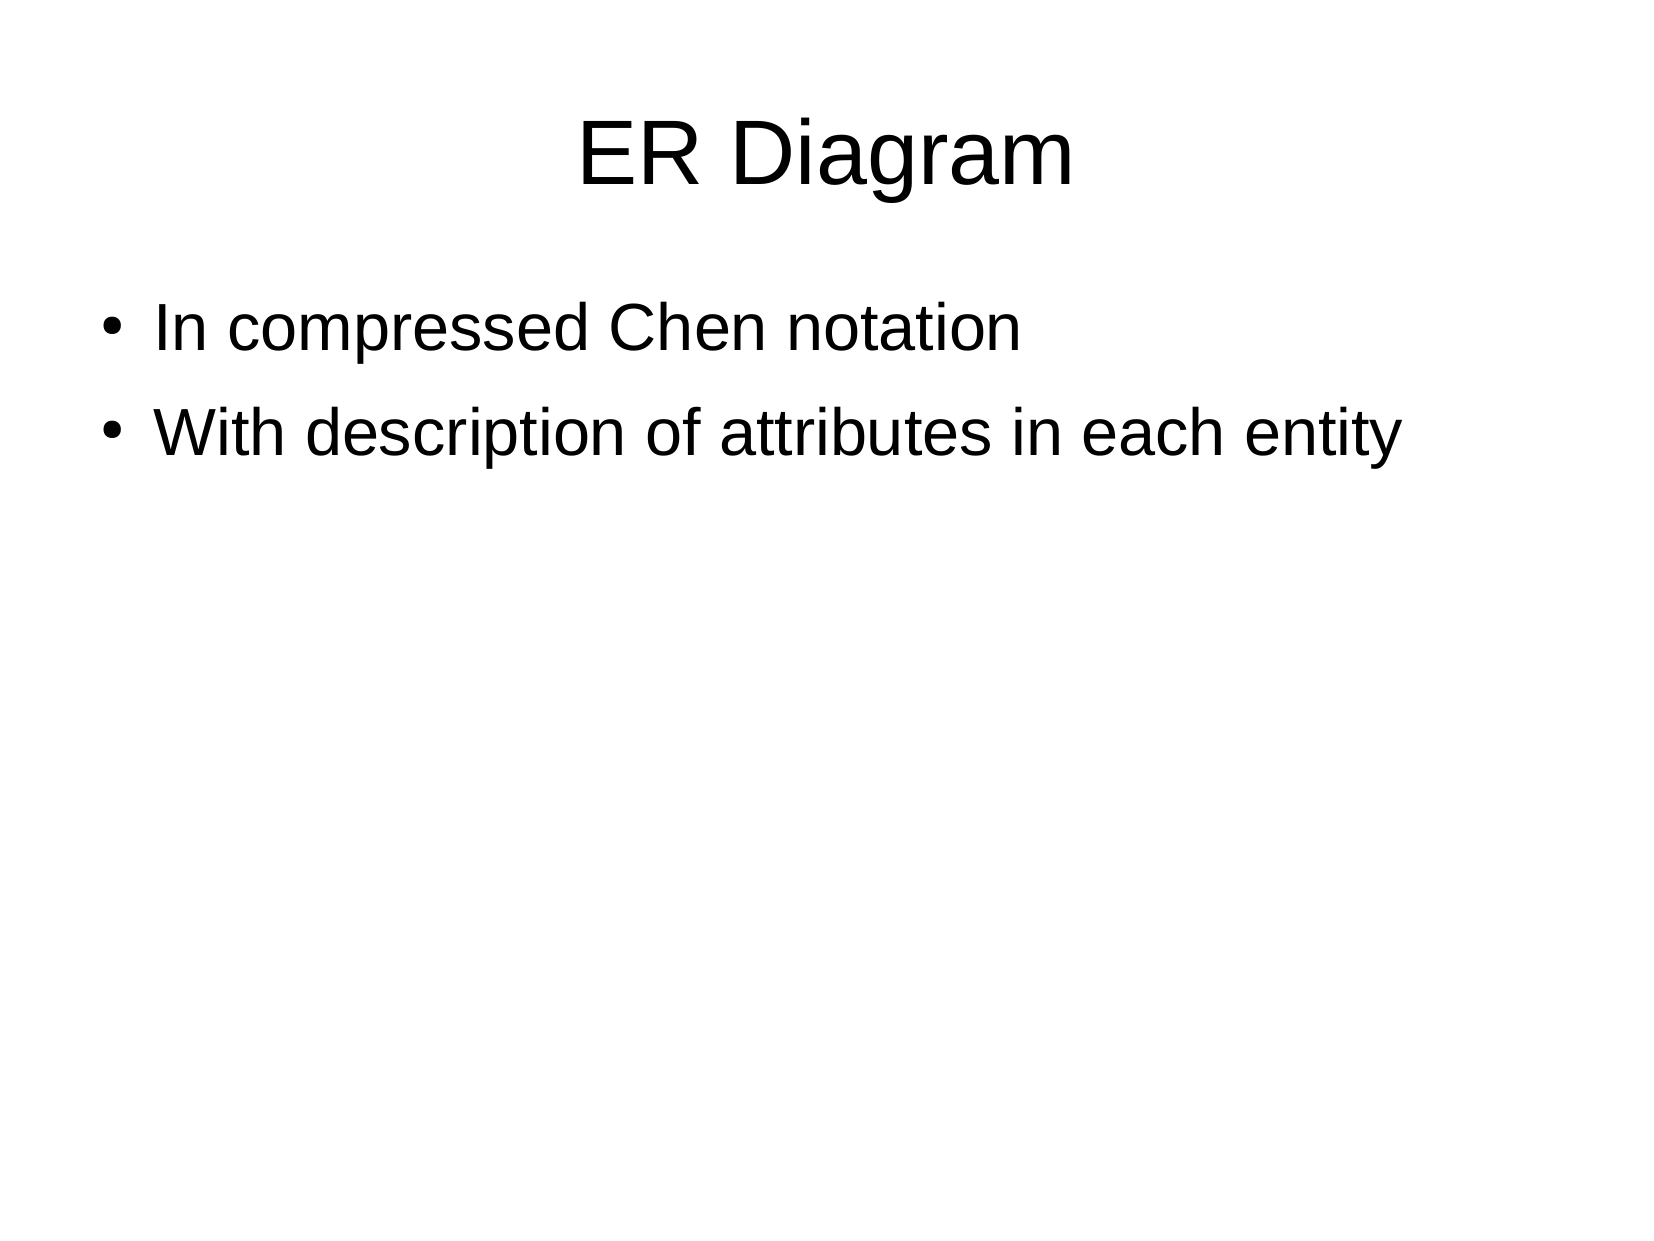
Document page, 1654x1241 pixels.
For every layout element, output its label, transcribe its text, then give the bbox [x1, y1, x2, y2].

list In compressed Chen notation With description of attributes in each entity [82, 290, 1571, 1010]
title ER Diagram [82, 49, 1571, 257]
